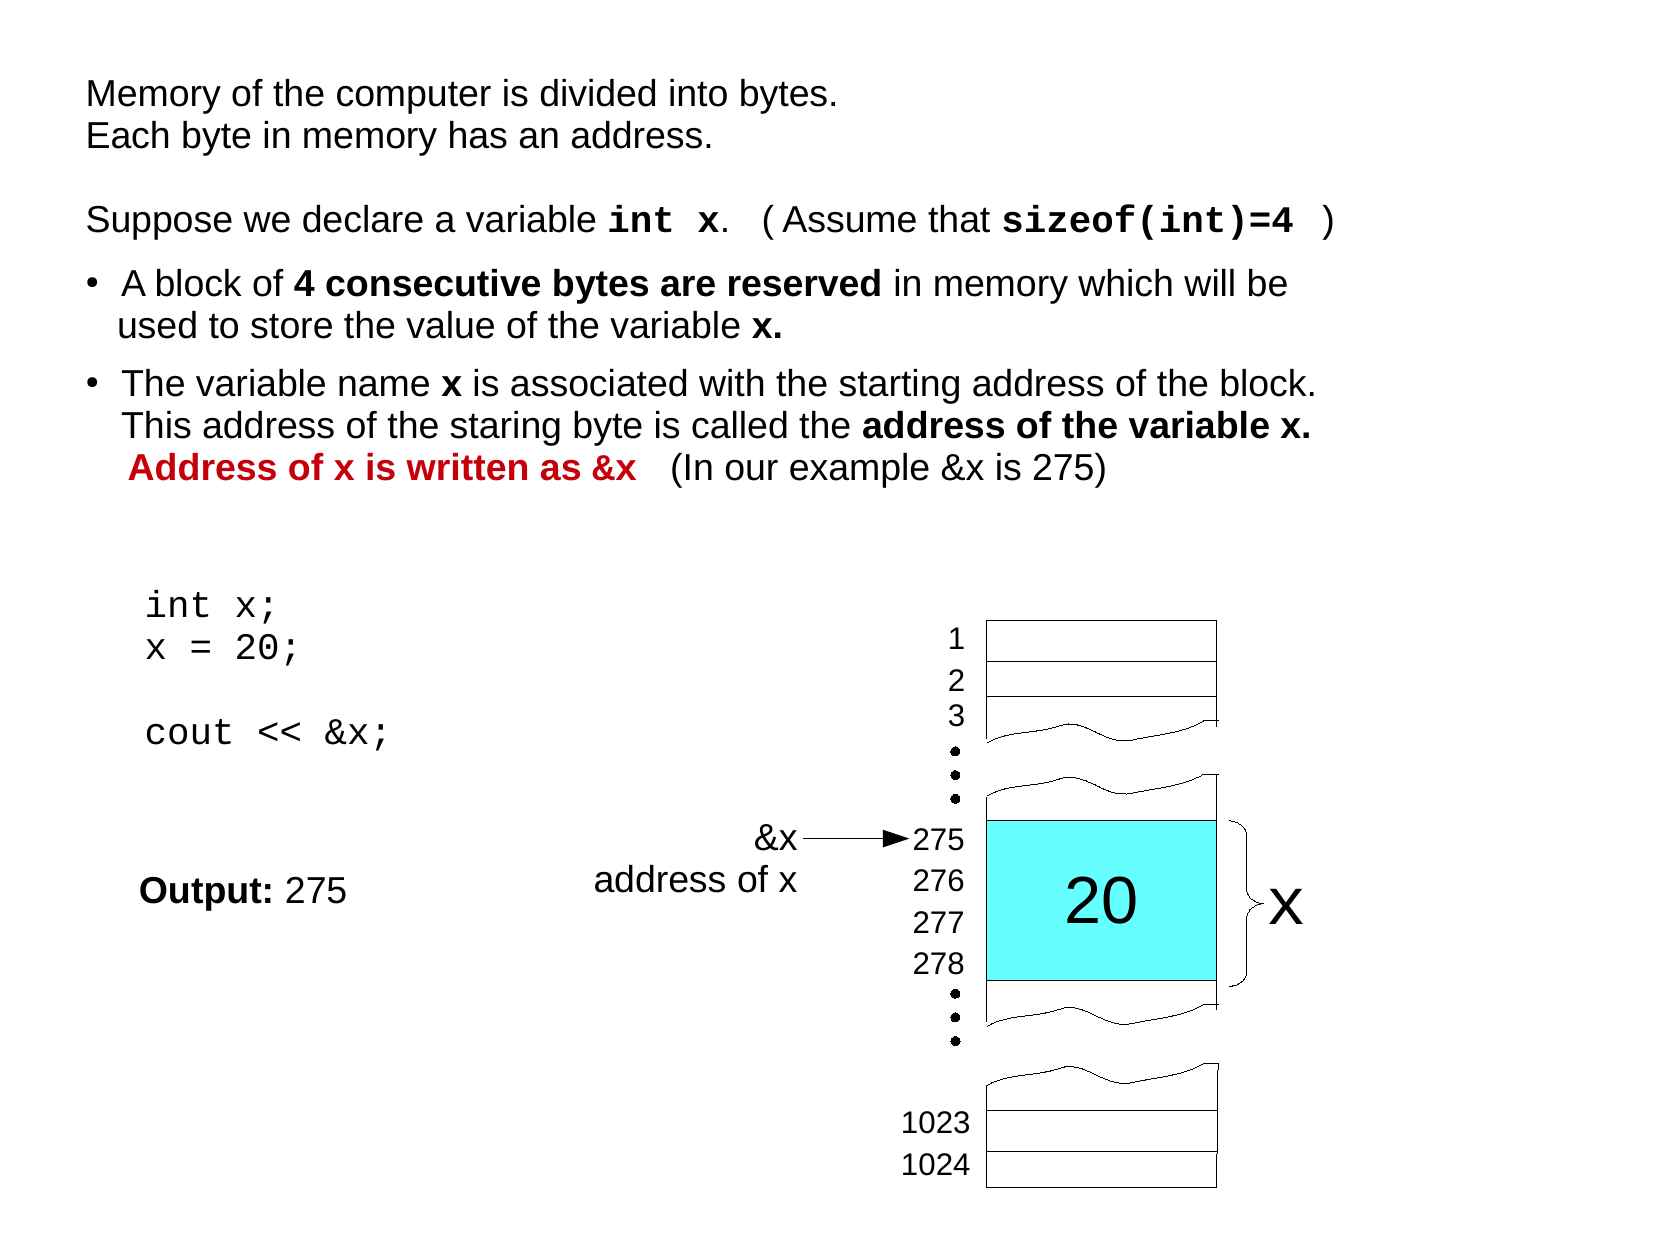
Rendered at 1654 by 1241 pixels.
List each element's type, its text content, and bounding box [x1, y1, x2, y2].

text_box [950, 770, 960, 780]
text_box [950, 989, 960, 999]
text_box 3 [933, 690, 981, 742]
text_box Output: 275 [124, 862, 363, 920]
text_box &x address of x [578, 809, 815, 908]
text_box 2 [933, 655, 981, 690]
text_box 20 [986, 820, 1217, 981]
text_box int x; x = 20; cout << &x; [129, 578, 408, 765]
text_box 278 [897, 938, 980, 990]
text_box 1 [933, 614, 981, 655]
text_box 276 [897, 856, 980, 897]
text_box 275 [897, 814, 980, 856]
text_box [950, 794, 960, 804]
text_box [950, 746, 960, 756]
text_box 1024 [886, 1139, 986, 1190]
text_box [950, 1012, 960, 1022]
text_box 277 [897, 897, 980, 938]
text_box Memory of the computer is divided into bytes. Each byte in memory has an address. Suppose we declare a variable int x. ( Assume that sizeof(int)=4 ) A block of 4 consecutive bytes are reserved in memory which will be used to store the value of the variable x. The variable name x is associated with the starting address of the block. This address of the staring byte is called the address of the variable x. Address of x is written as &x (In our example &x is 275) [70, 64, 1371, 520]
text_box [950, 1036, 961, 1046]
text_box x [1251, 862, 1322, 954]
text_box 1023 [886, 1098, 986, 1139]
